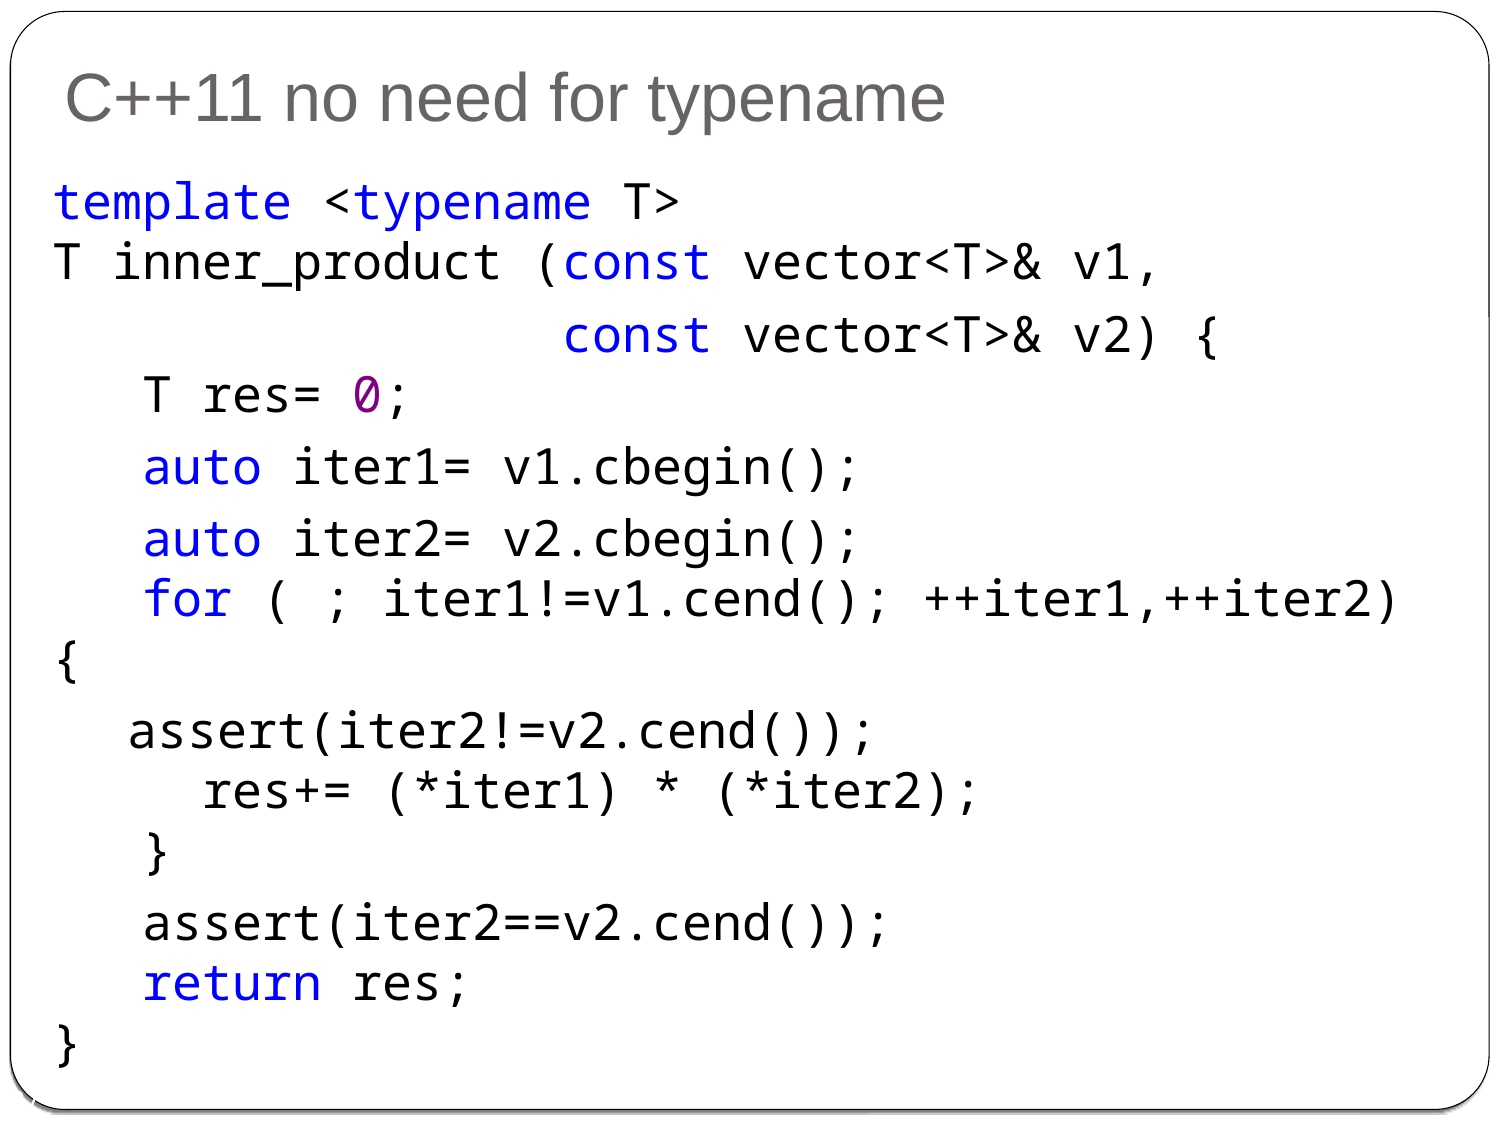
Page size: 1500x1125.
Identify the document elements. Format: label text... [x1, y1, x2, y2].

title C++11 no need for typename [50, 45, 1450, 150]
slide_number <number> [0, 1074, 50, 1125]
list template <typename T> T inner_product (const vector<T>& v1, const vector<T>& v2) { T res= 0; auto iter1= v1.cbegin(); auto iter2= v2.cbegin(); for ( ; iter1!=v1.cend(); ++iter1,++iter2) { assert(iter2!=v2.cend()); res+= (*iter1) * (*iter2); } assert(iter2==v2.cend()); return res; } [37, 162, 1463, 1088]
